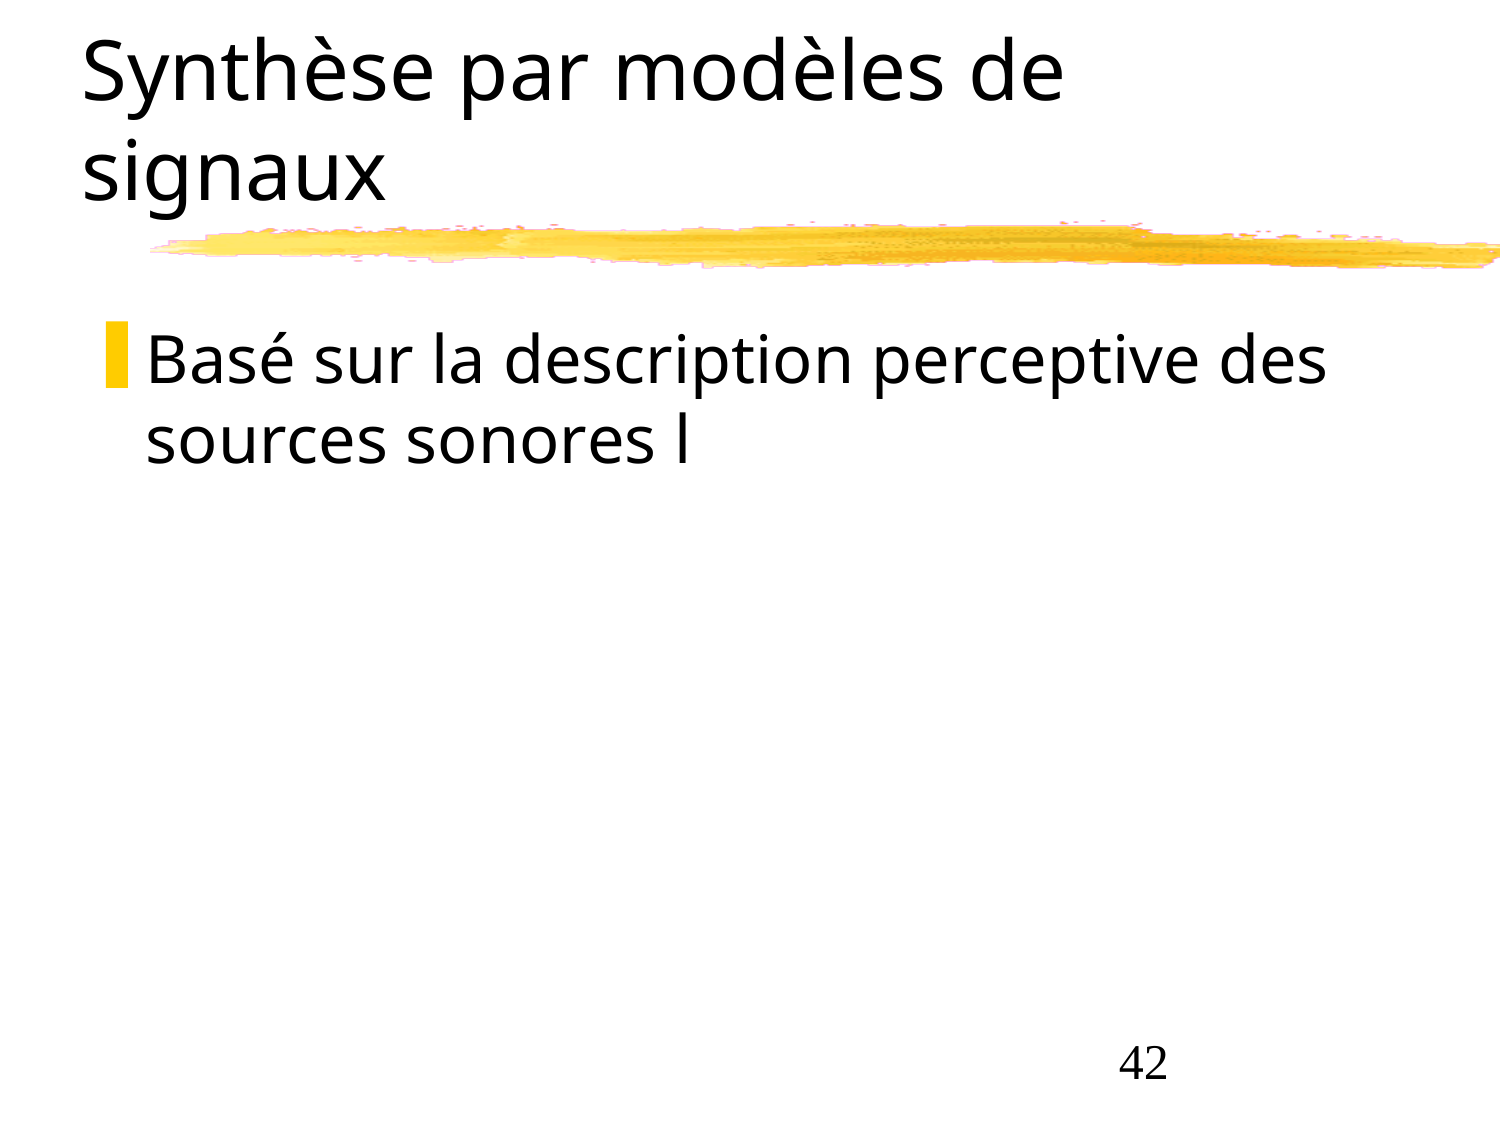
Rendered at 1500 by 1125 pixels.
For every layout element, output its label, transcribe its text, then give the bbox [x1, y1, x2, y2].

list Basé sur la description perceptive des sources sonores l [74, 309, 1417, 1052]
title Synthèse par modèles de signaux [66, 8, 1342, 225]
picture [150, 215, 1500, 279]
